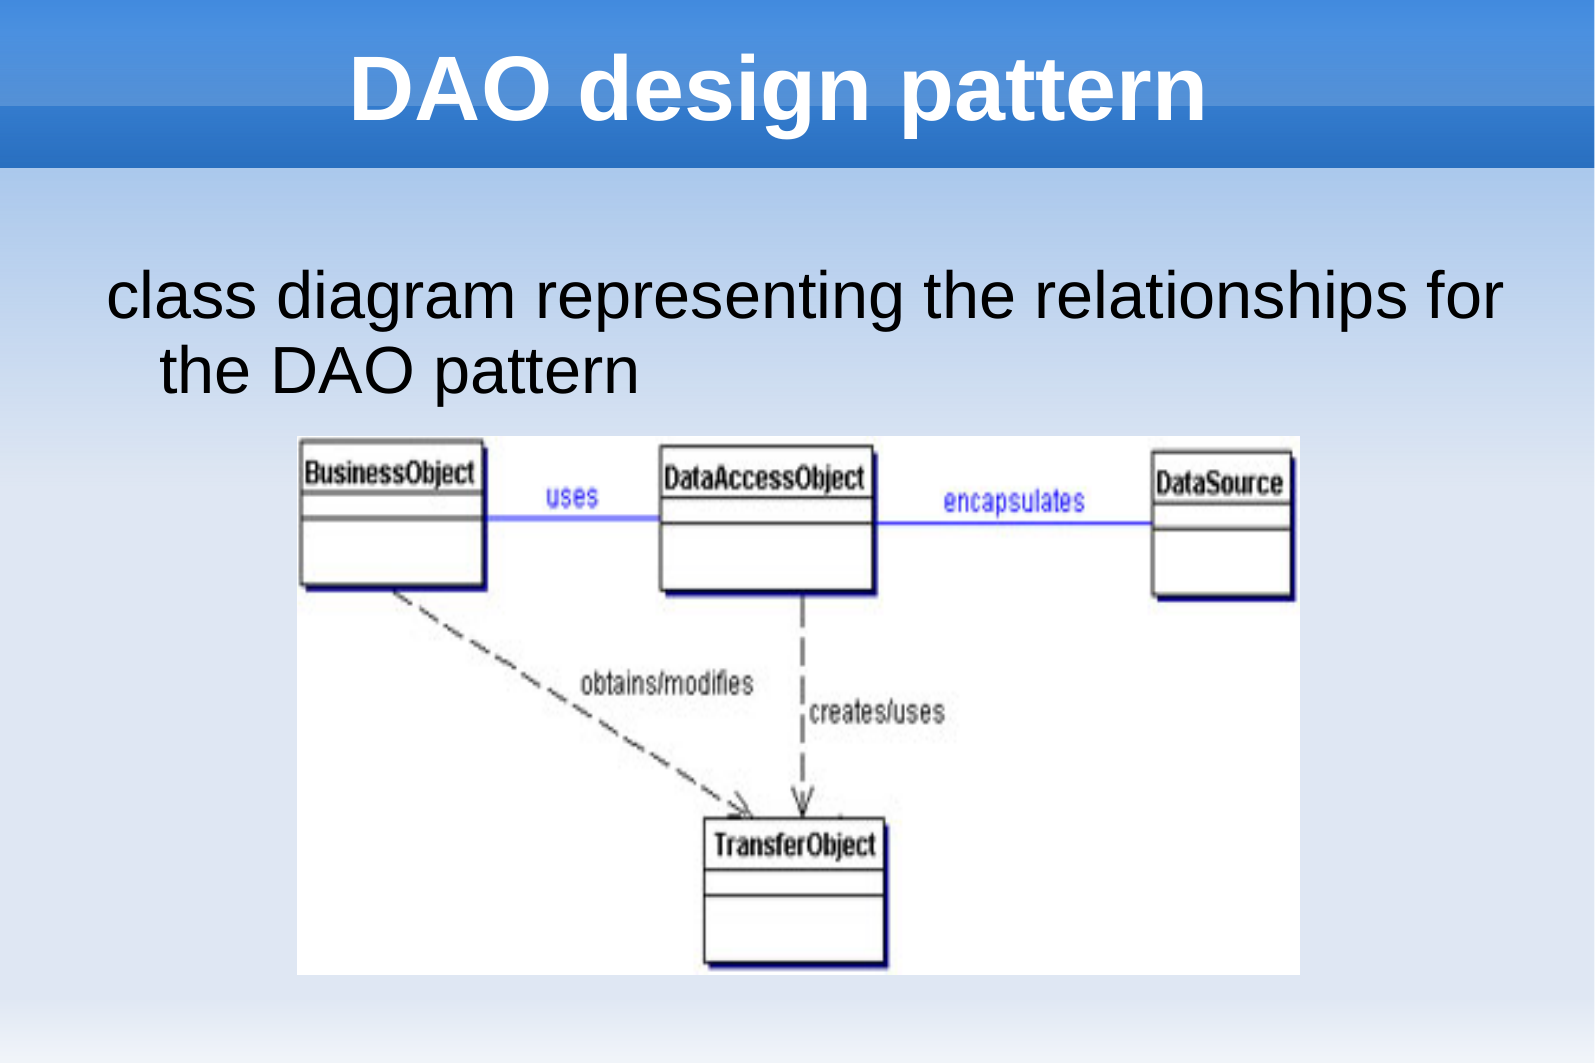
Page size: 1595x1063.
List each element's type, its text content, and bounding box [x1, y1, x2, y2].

title DAO design pattern [74, 7, 1510, 171]
picture [0, 0, 1595, 1063]
list class diagram representing the relationships for the DAO pattern [88, 258, 1524, 945]
